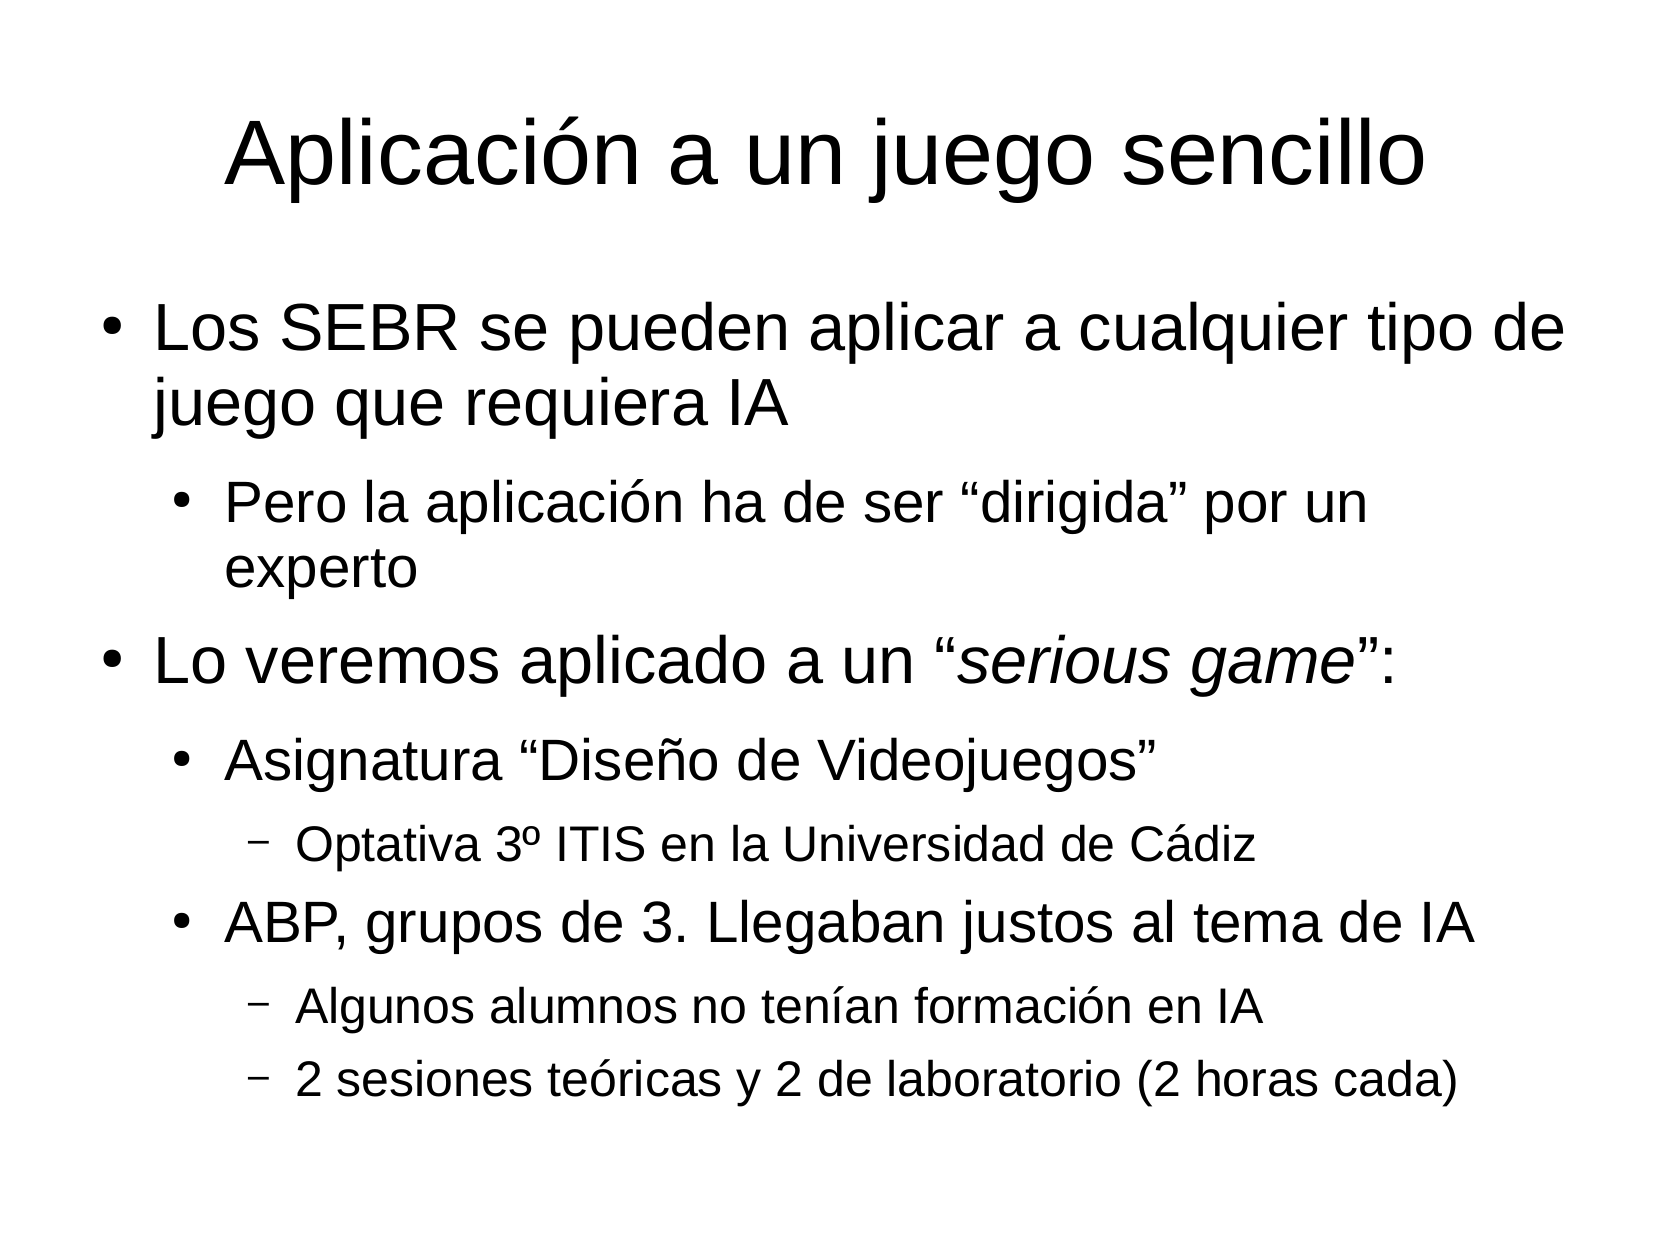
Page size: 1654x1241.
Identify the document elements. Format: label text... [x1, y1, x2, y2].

title Aplicación a un juego sencillo [82, 49, 1571, 257]
list Los SEBR se pueden aplicar a cualquier tipo de juego que requiera IA Pero la aplicación ha de ser “dirigida” por un experto Lo veremos aplicado a un “serious game”: Asignatura “Diseño de Videojuegos” Optativa 3º ITIS en la Universidad de Cádiz ABP, grupos de 3. Llegaban justos al tema de IA Algunos alumnos no tenían formación en IA 2 sesiones teóricas y 2 de laboratorio (2 horas cada) [82, 290, 1571, 1109]
